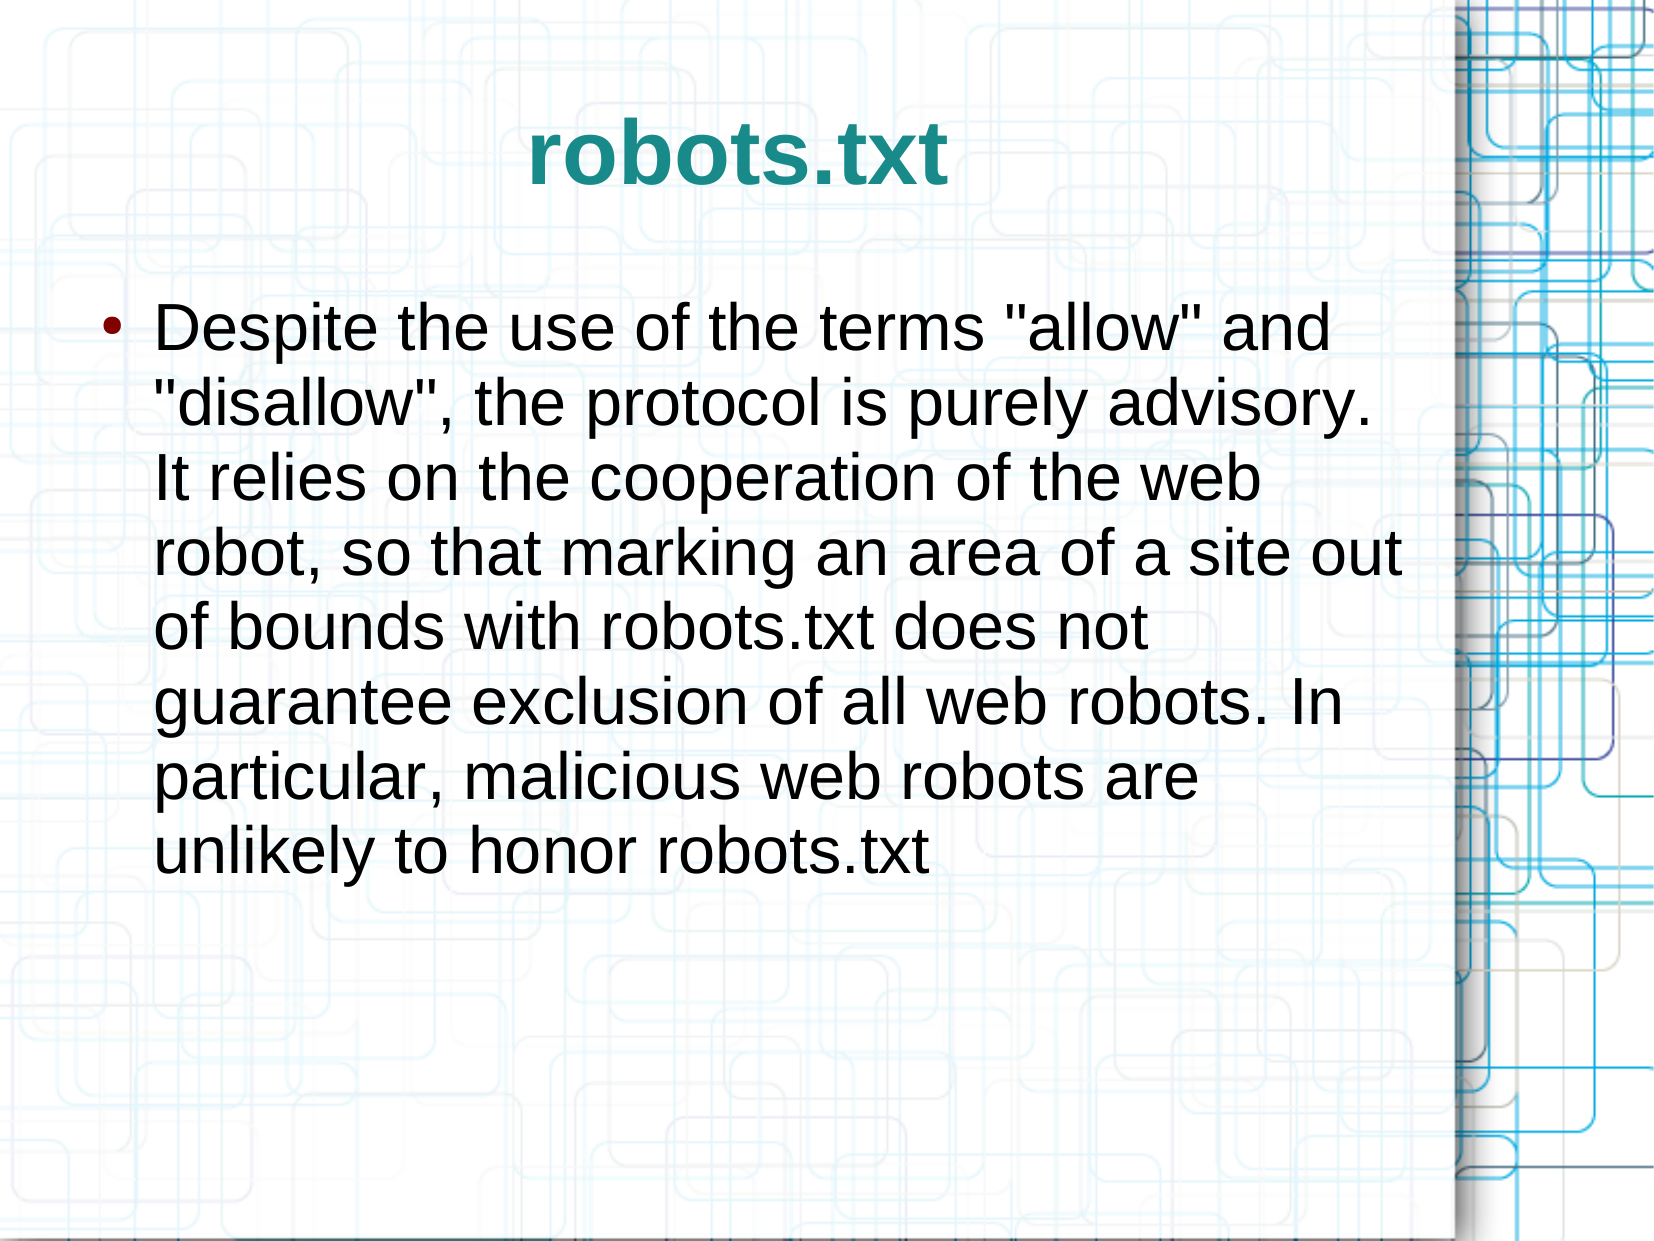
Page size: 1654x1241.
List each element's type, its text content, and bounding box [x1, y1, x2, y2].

title robots.txt [59, 49, 1418, 257]
list Despite the use of the terms "allow" and "disallow", the protocol is purely advisory. It relies on the cooperation of the web robot, so that marking an area of a site out of bounds with robots.txt does not guarantee exclusion of all web robots. In particular, malicious web robots are unlikely to honor robots.txt [82, 290, 1418, 1241]
picture [0, 0, 1654, 1241]
